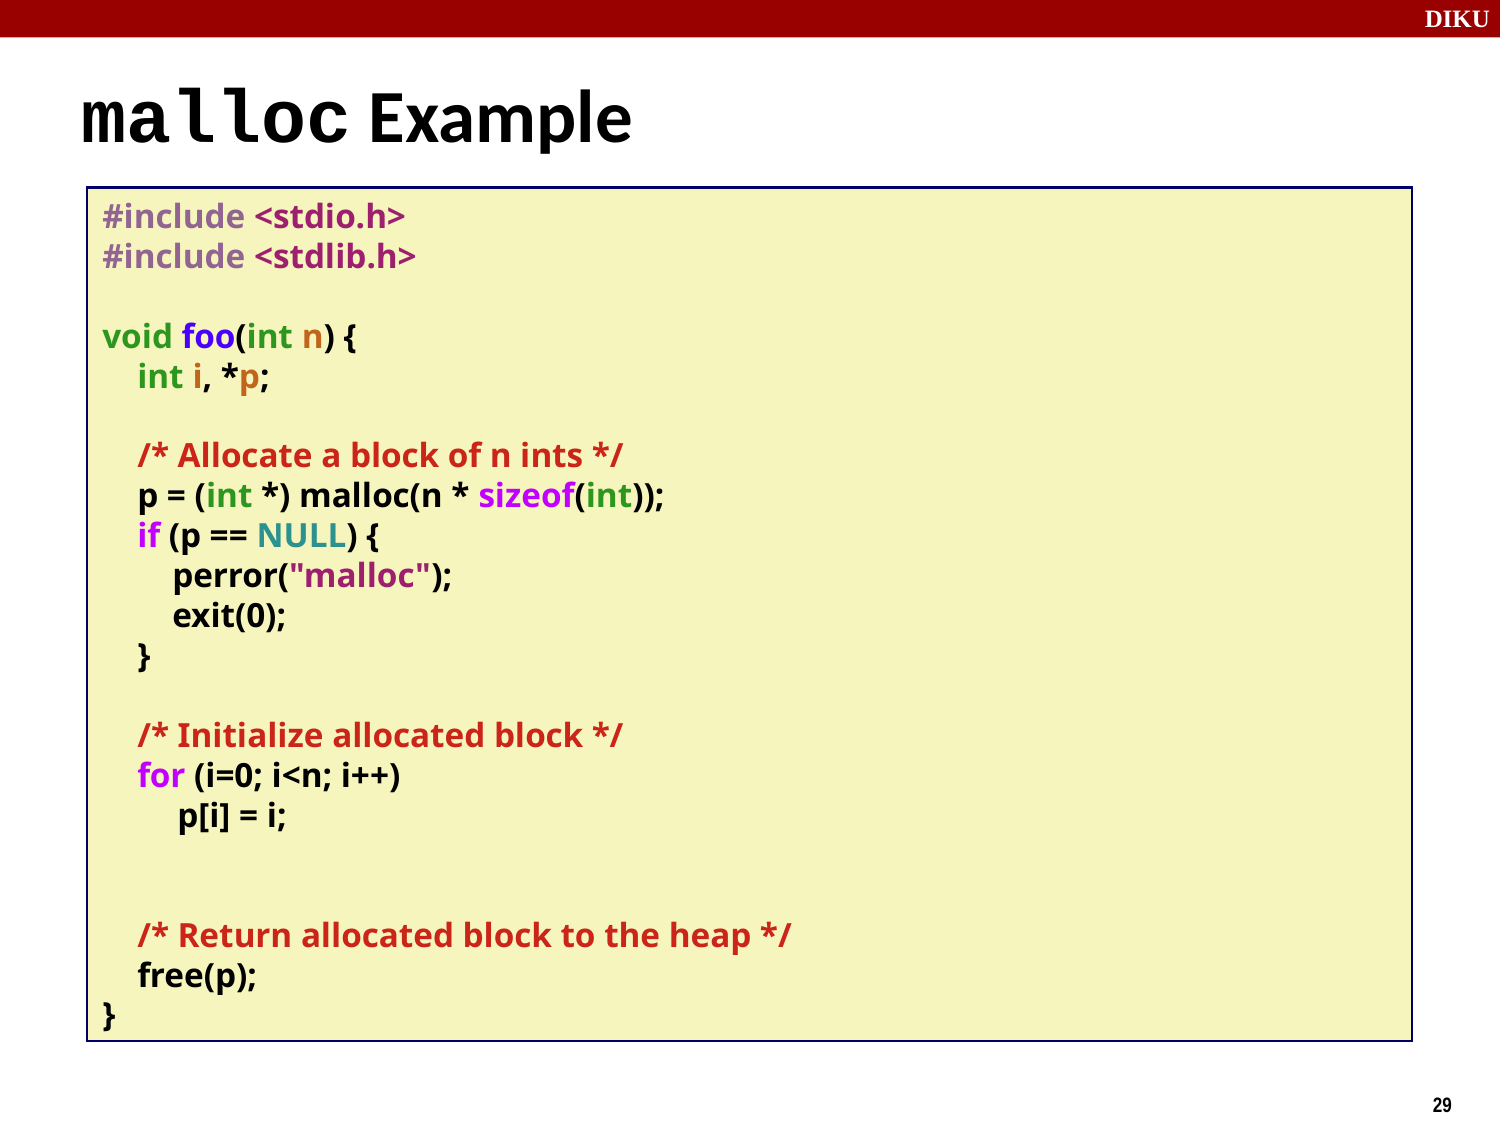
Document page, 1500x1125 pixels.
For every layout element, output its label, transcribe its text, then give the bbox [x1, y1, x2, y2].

text_box #include <stdio.h> #include <stdlib.h> void foo(int n) { int i, *p; /* Allocate a block of n ints */ p = (int *) malloc(n * sizeof(int)); if (p == NULL) { perror("malloc"); exit(0); } /* Initialize allocated block */ for (i=0; i<n; i++) p[i] = i; /* Return allocated block to the heap */ free(p); } [87, 187, 1413, 1042]
text_box malloc Example [66, 65, 1042, 160]
